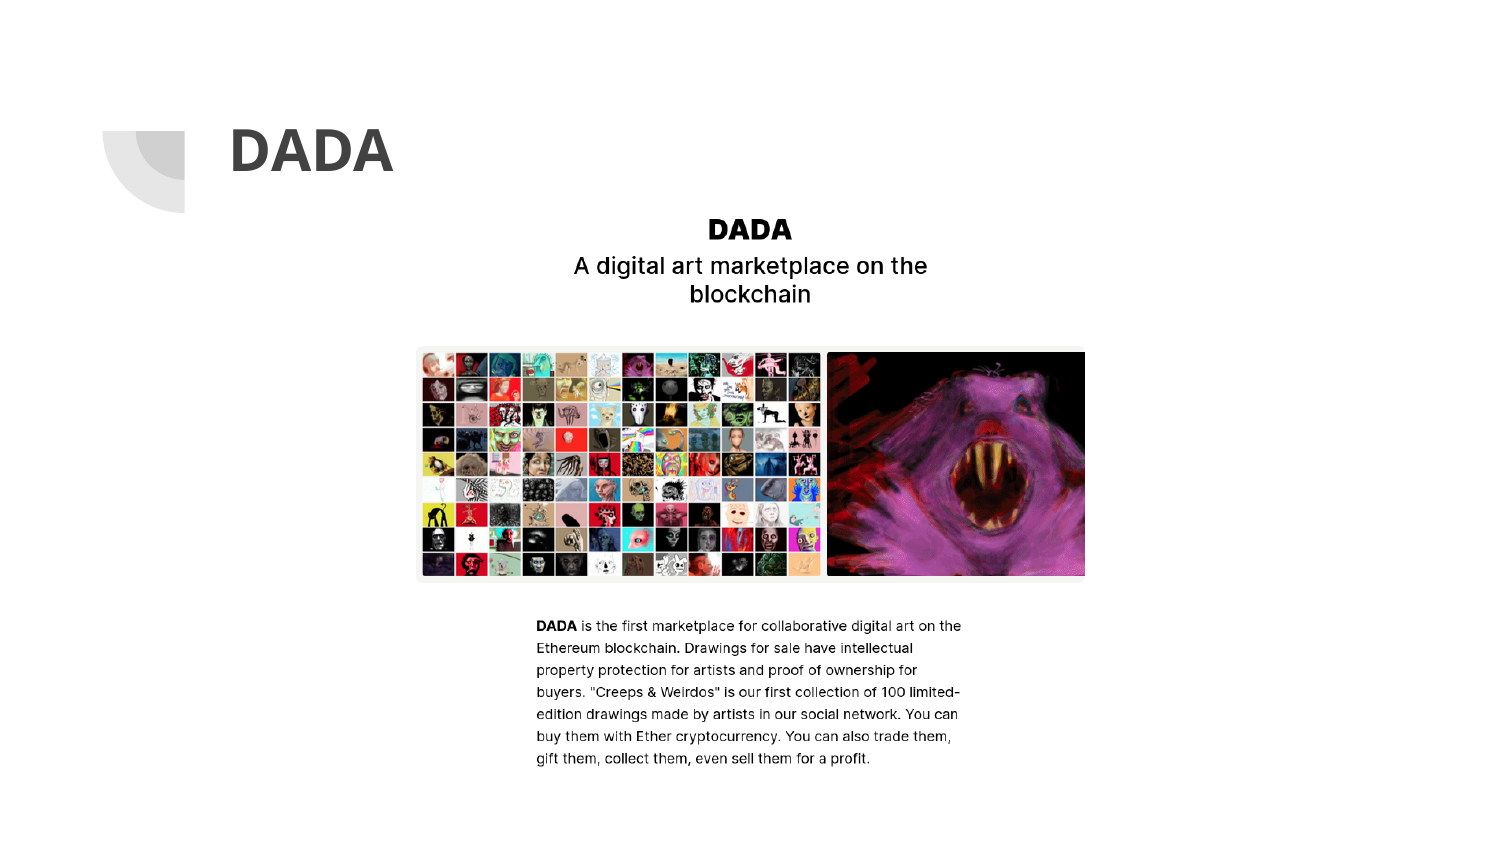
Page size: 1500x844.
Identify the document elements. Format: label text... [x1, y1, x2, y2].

picture [0, 213, 1500, 778]
title DADA [213, 98, 1368, 213]
